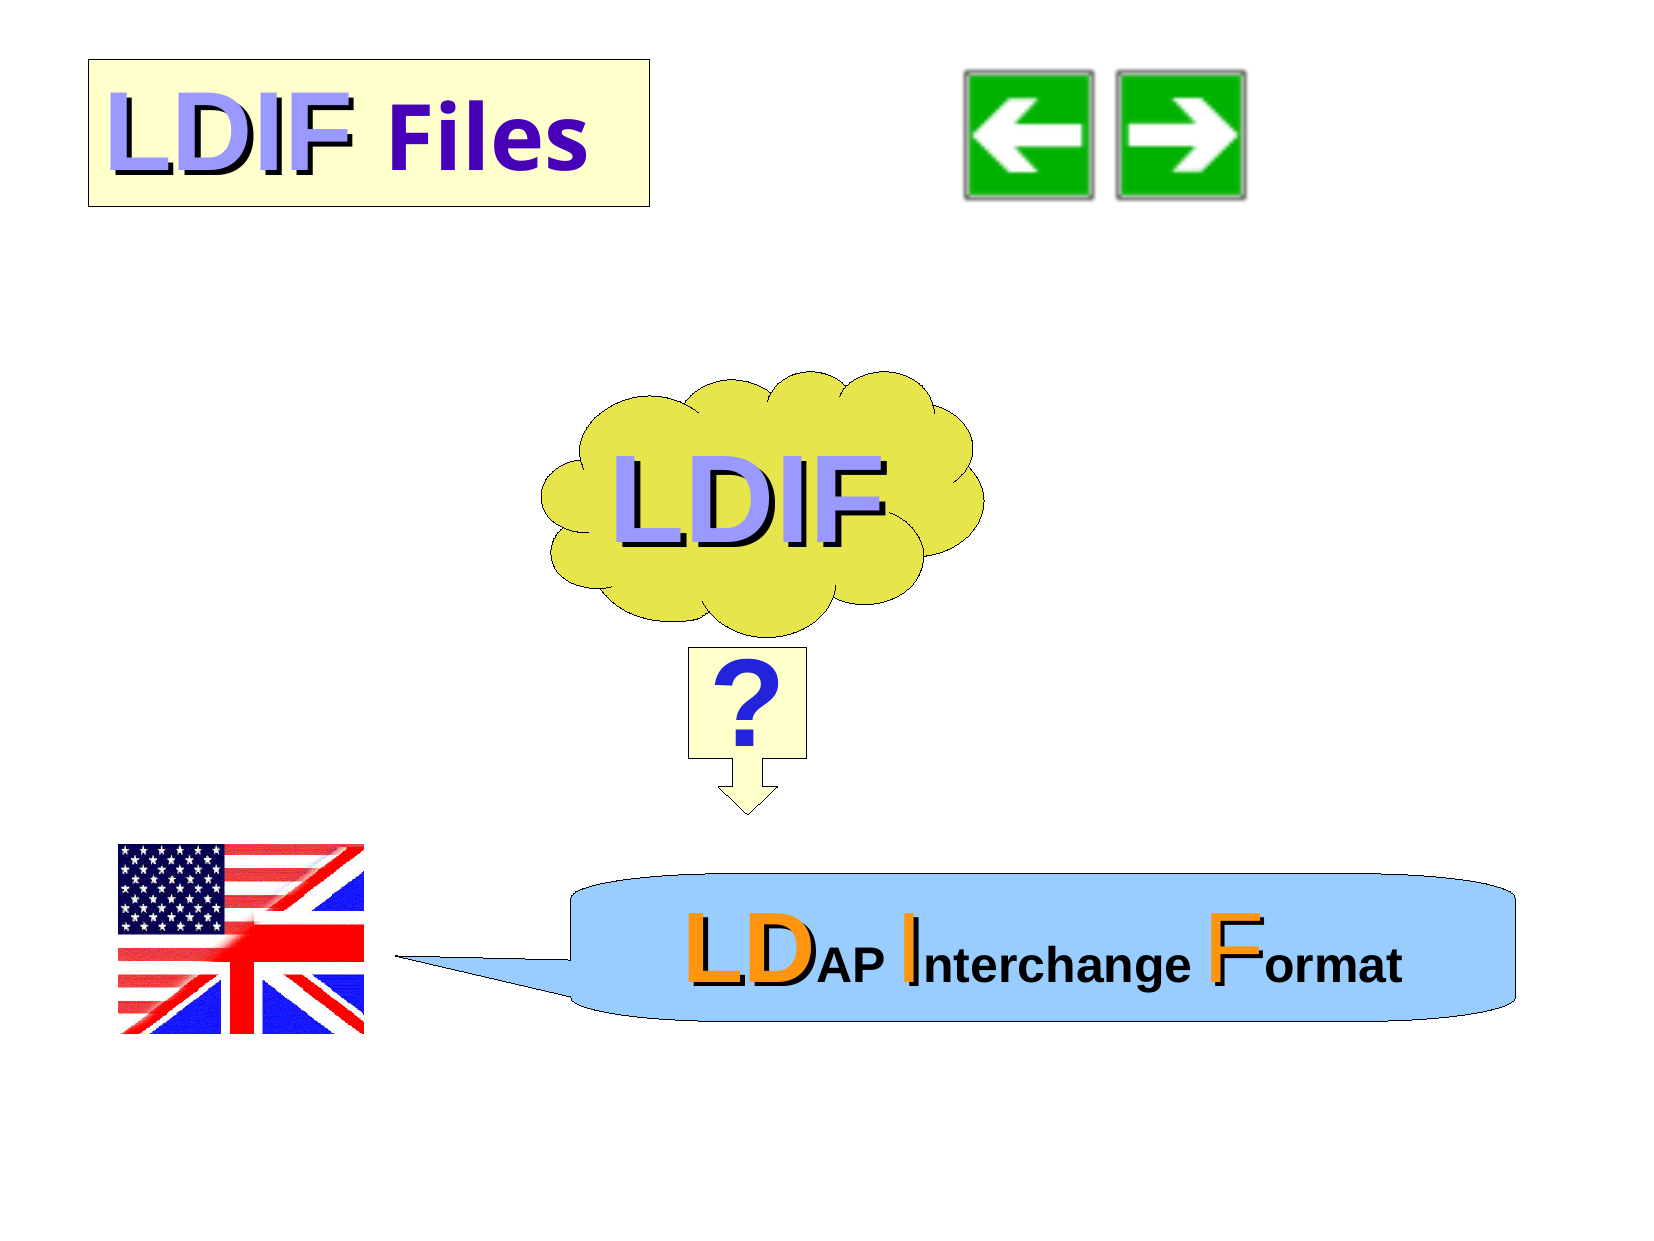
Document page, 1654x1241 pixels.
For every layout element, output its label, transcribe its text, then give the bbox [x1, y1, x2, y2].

text_box LDIF [541, 371, 985, 638]
text_box ? [688, 647, 807, 815]
text_box LDIF Files [88, 59, 650, 207]
picture [1108, 62, 1257, 211]
picture [956, 62, 1105, 211]
picture [118, 844, 364, 1034]
text_box LDAP Interchange Format [395, 873, 1516, 1022]
